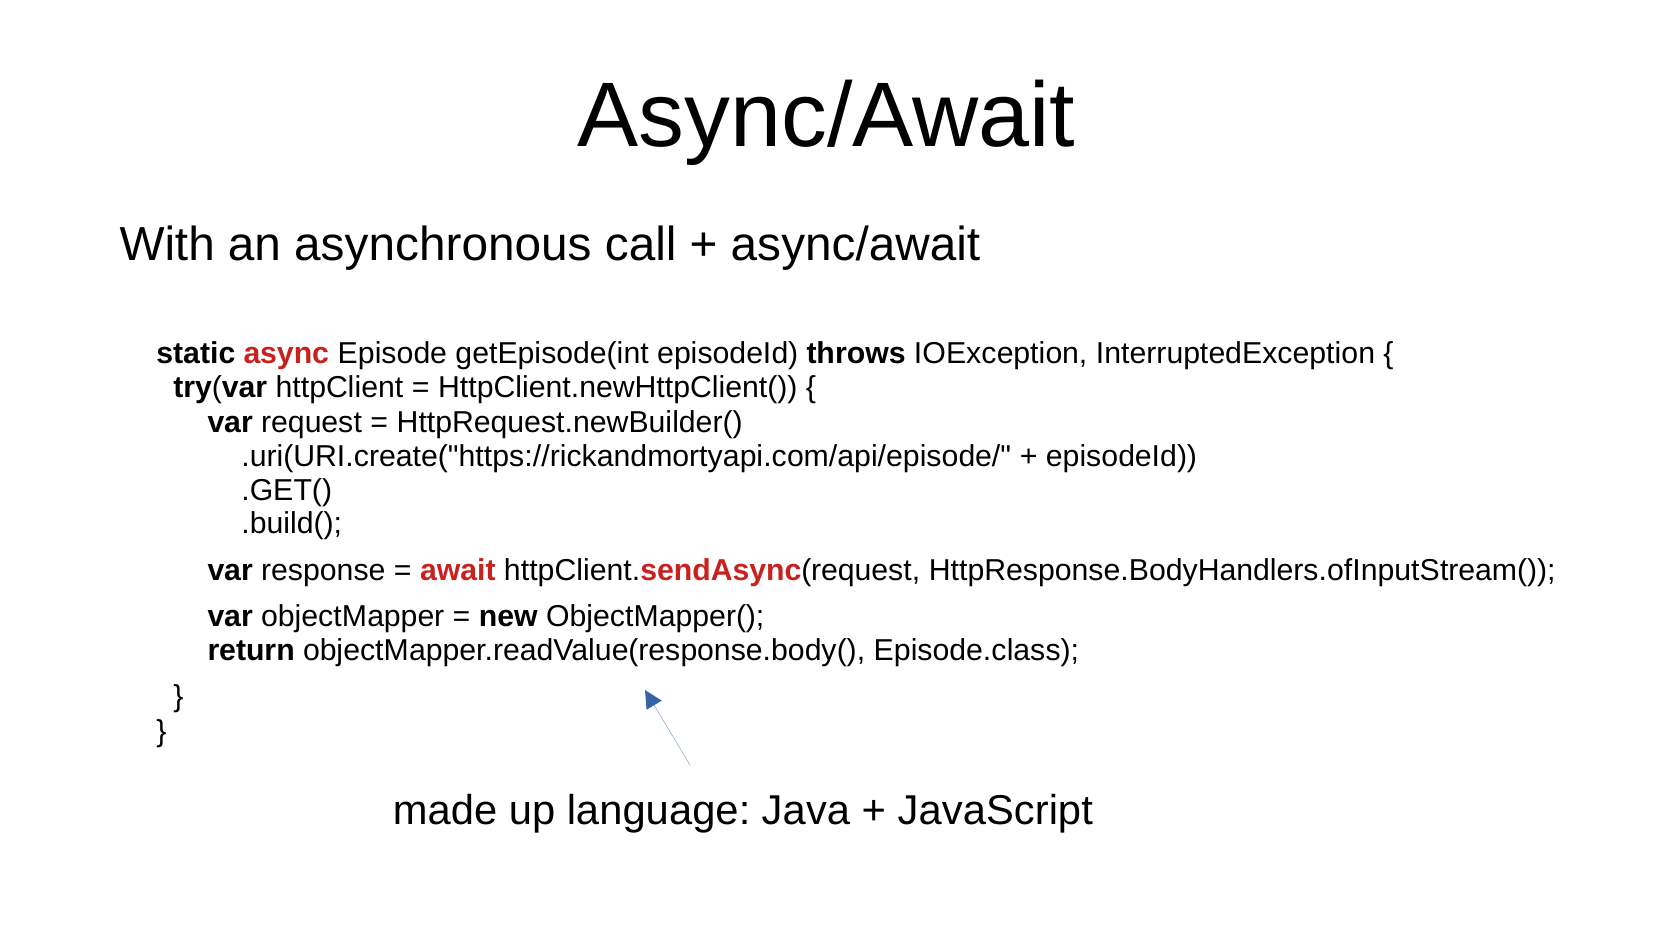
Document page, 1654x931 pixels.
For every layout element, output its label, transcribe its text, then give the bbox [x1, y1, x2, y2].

title Async/Await [82, 37, 1571, 193]
text_box made up language: Java + JavaScript [307, 779, 1108, 841]
list With an asynchronous call + async/await static async Episode getEpisode(int episodeId) throws IOException, InterruptedException { try(var httpClient = HttpClient.newHttpClient()) { var request = HttpRequest.newBuilder() .uri(URI.create("https://rickandmortyapi.com/api/episode/" + episodeId)) .GET() .build(); var response = await httpClient.sendAsync(request, HttpResponse.BodyHandlers.ofInputStream()); var objectMapper = new ObjectMapper(); return objectMapper.readValue(response.body(), Episode.class); } } [82, 217, 1571, 758]
